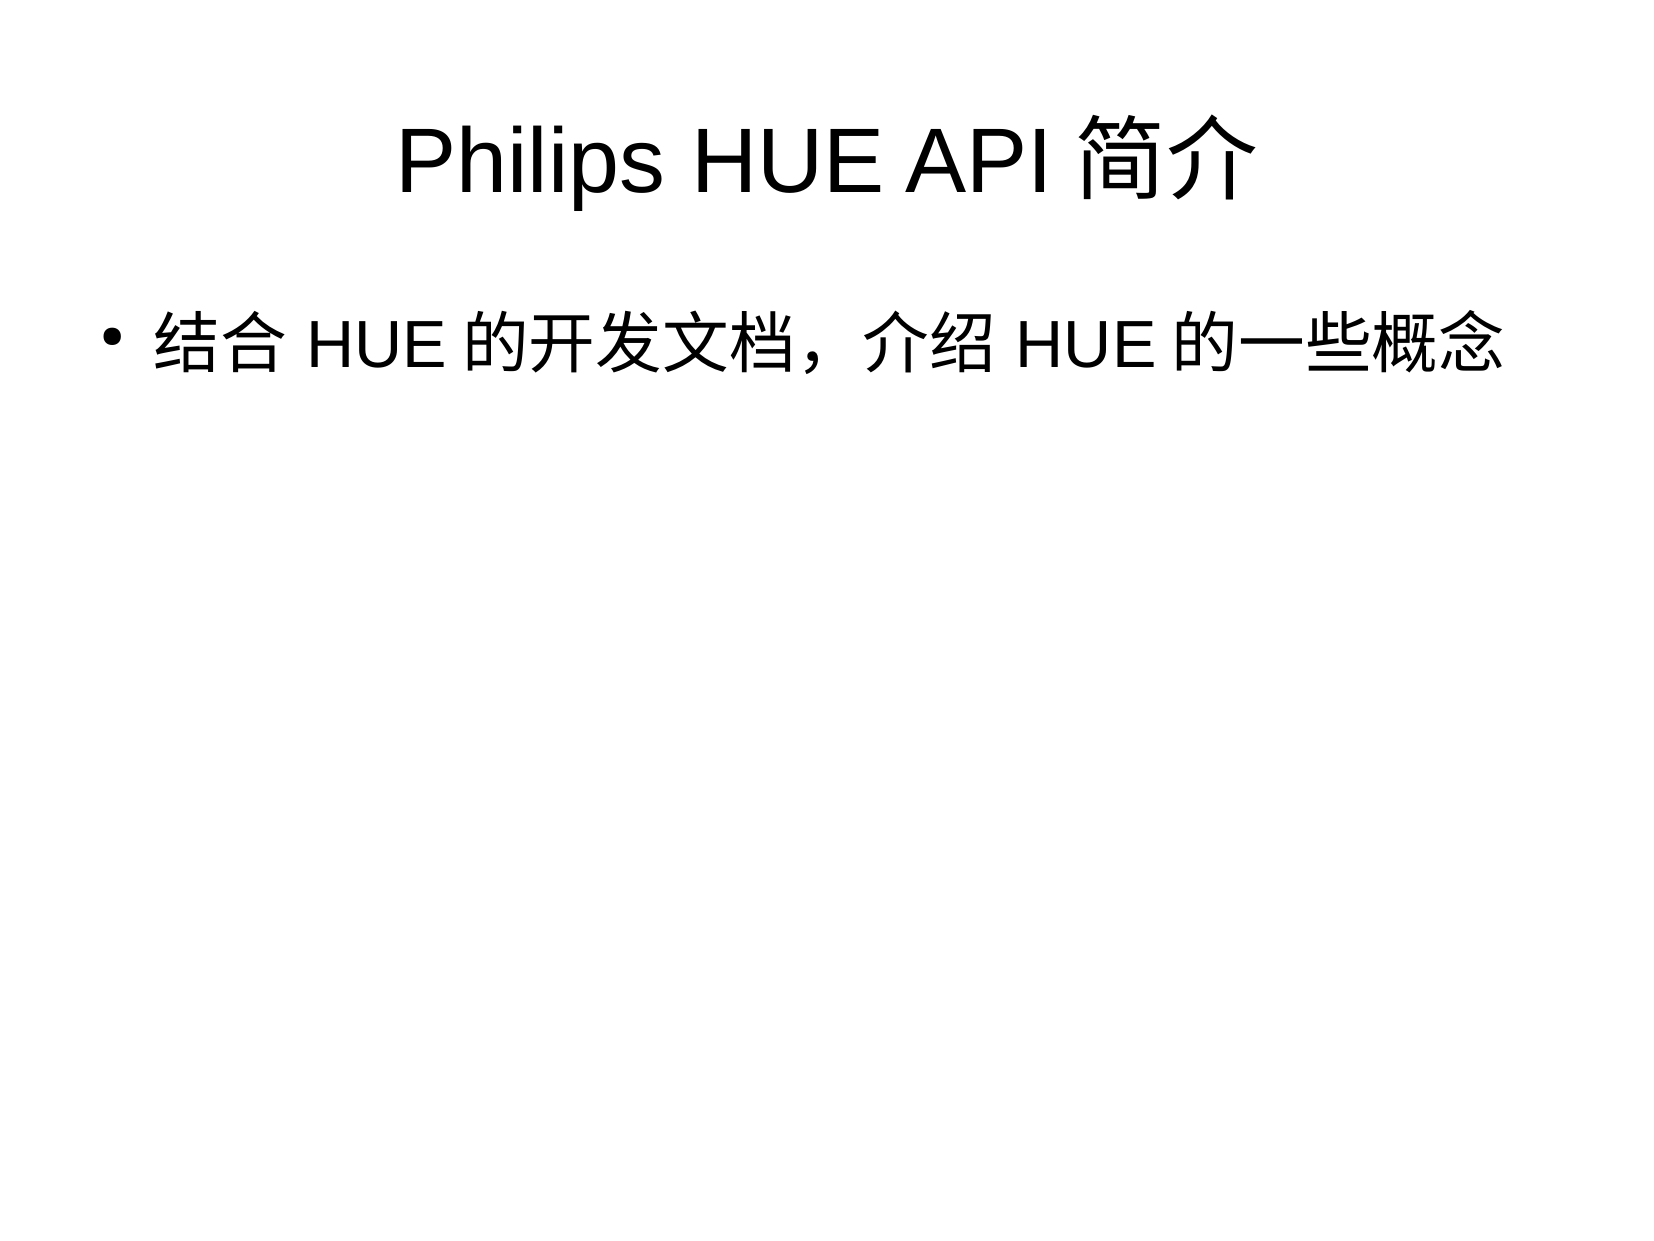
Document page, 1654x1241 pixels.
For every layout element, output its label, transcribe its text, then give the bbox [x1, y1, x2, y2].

title Philips HUE API简介 [82, 49, 1571, 257]
list 结合HUE的开发文档，介绍HUE的一些概念 [82, 290, 1571, 1010]
